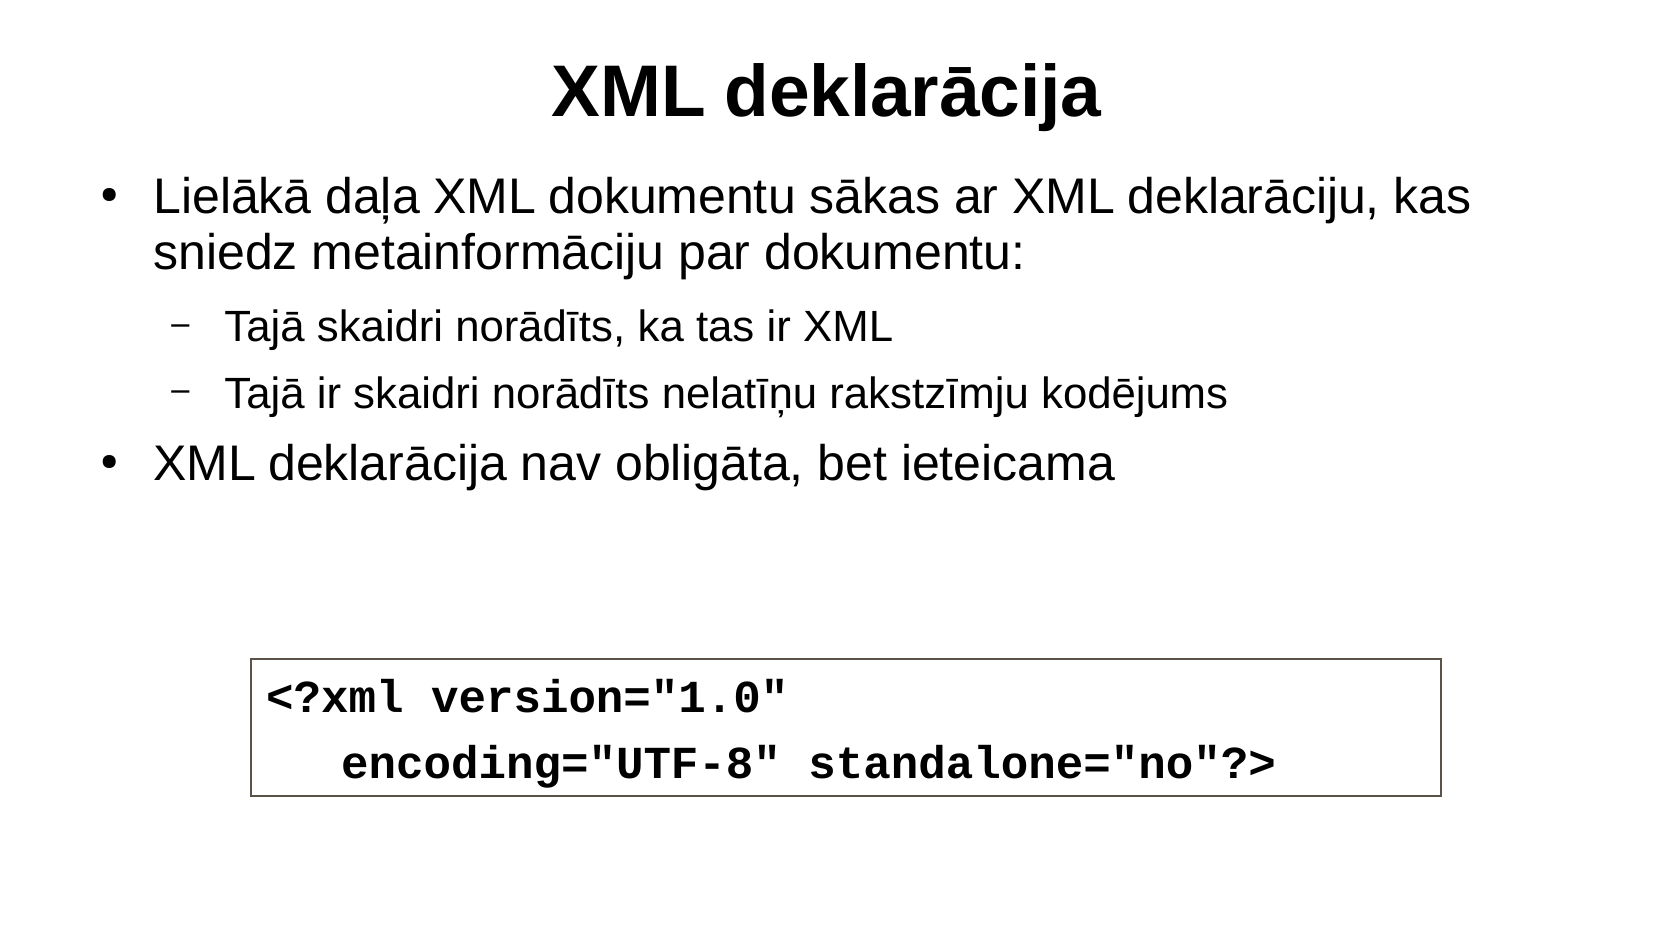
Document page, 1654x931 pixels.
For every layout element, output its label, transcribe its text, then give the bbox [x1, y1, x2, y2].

list Lielākā daļa XML dokumentu sākas ar XML deklarāciju, kas sniedz metainformāciju par dokumentu: Tajā skaidri norādīts, ka tas ir XML Tajā ir skaidri norādīts nelatīņu rakstzīmju kodējums XML deklarācija nav obligāta, bet ieteicama [82, 168, 1538, 889]
text_box <?xml version="1.0" encoding="UTF-8" standalone="no"?> [251, 659, 1441, 796]
title XML deklarācija [82, 37, 1571, 147]
